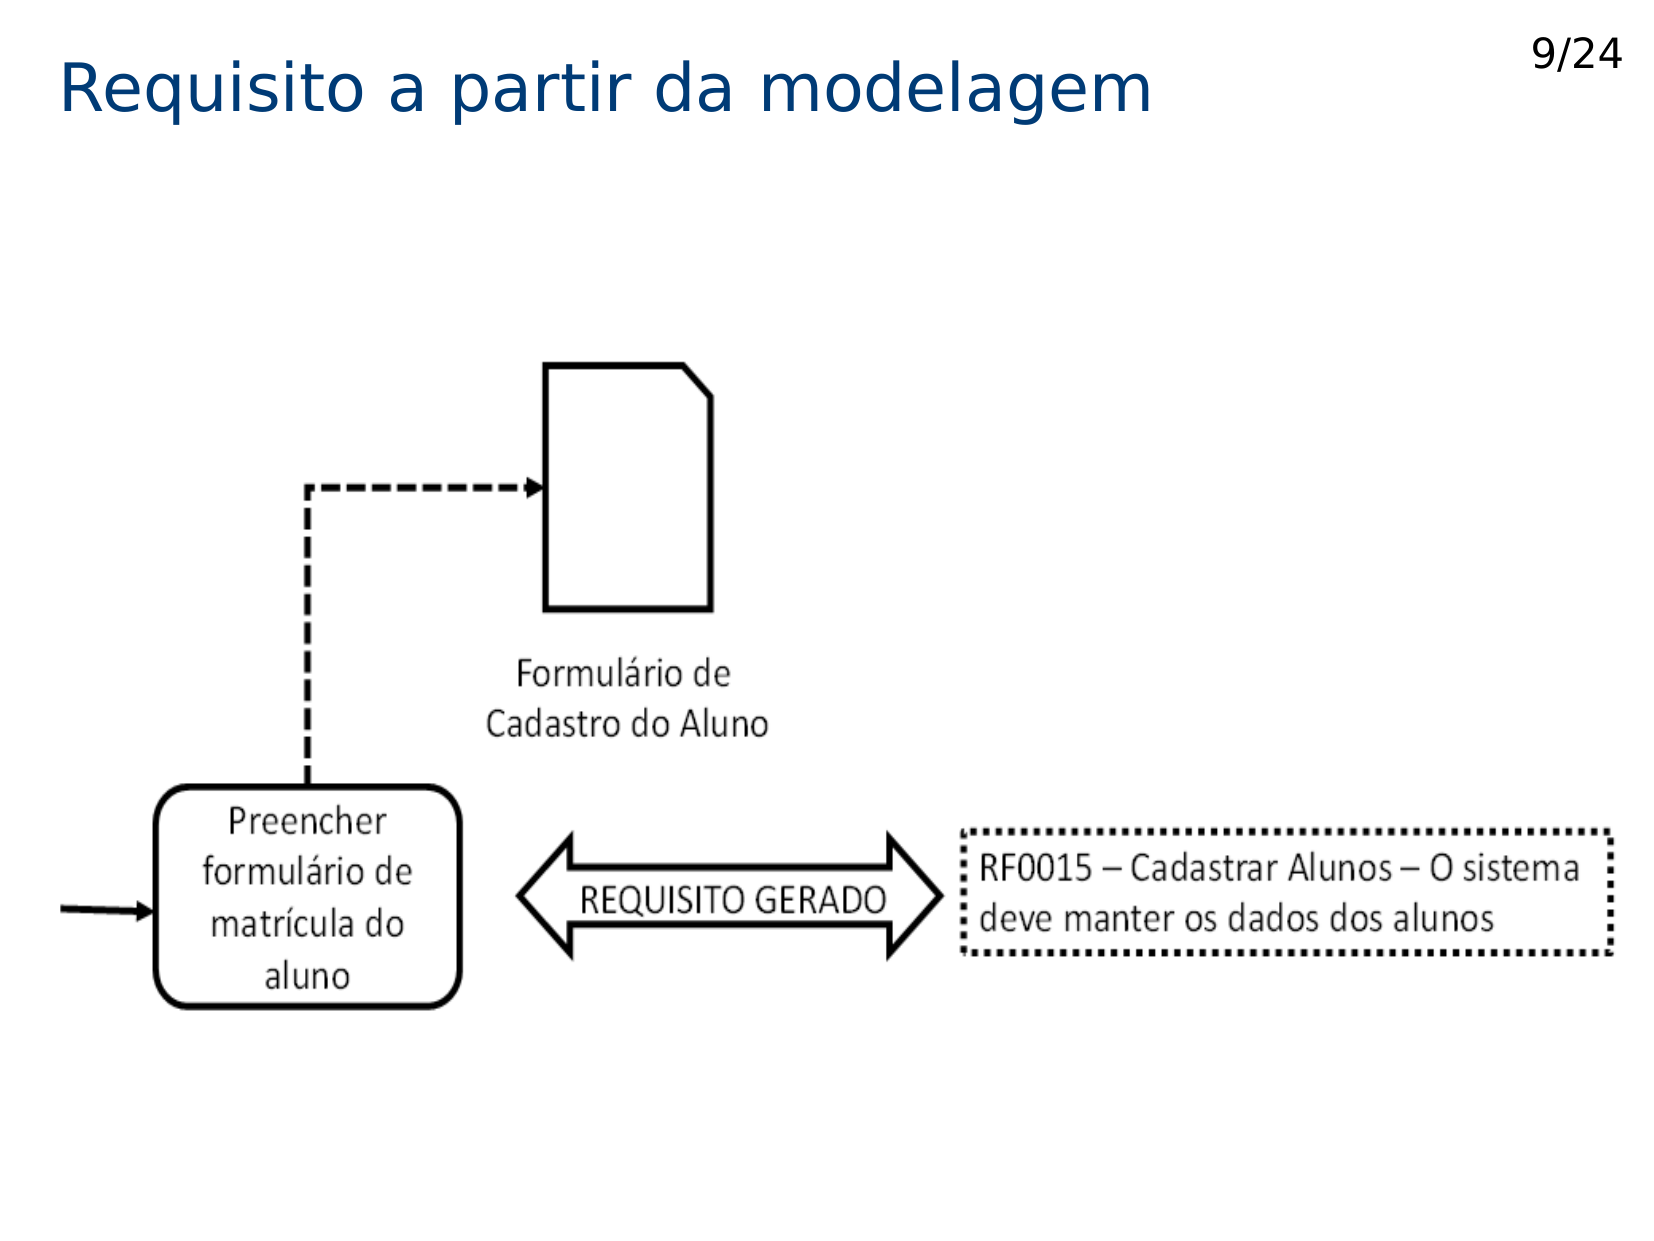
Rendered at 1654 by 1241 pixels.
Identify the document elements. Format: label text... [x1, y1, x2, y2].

picture [59, 348, 1625, 1036]
title Requisito a partir da modelagem [59, 29, 1506, 148]
